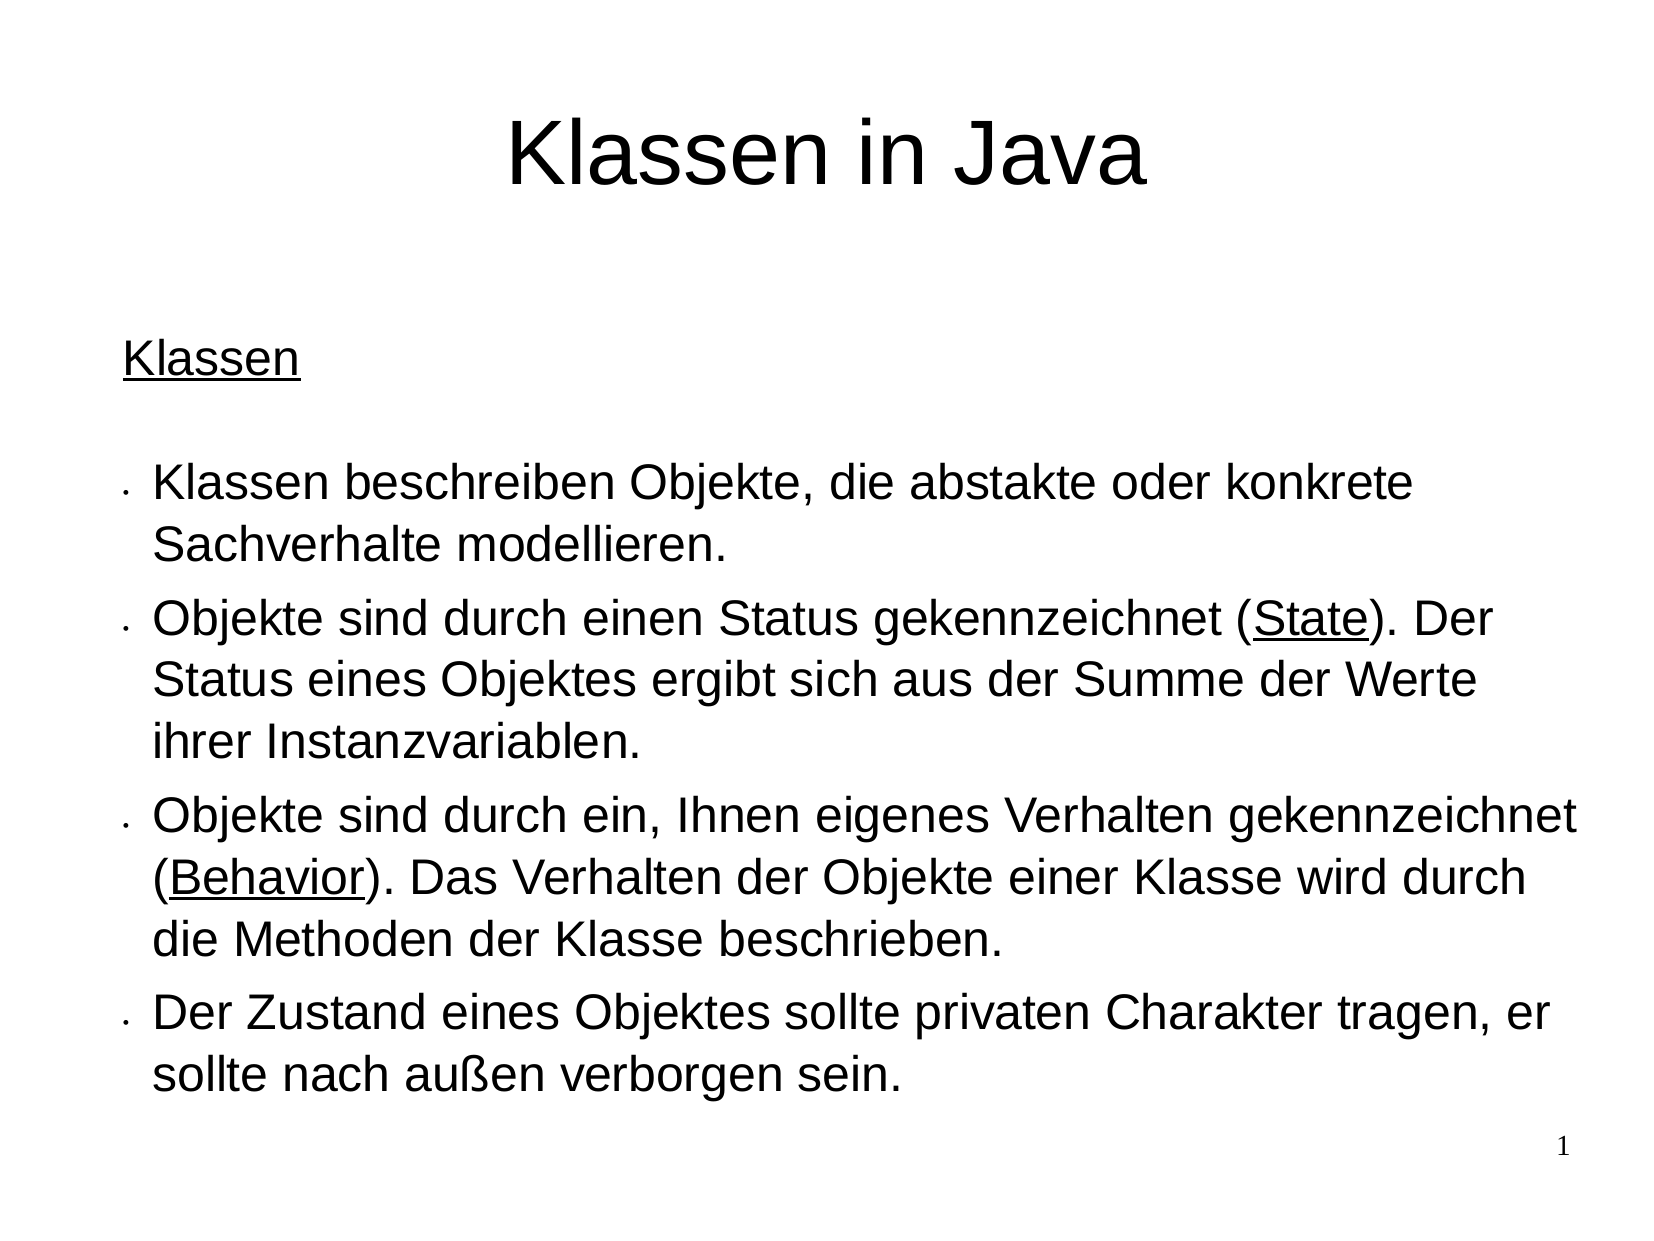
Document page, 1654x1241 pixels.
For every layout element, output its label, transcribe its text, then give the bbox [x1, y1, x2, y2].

title Klassen in Java [82, 49, 1571, 257]
chart [121, 327, 1581, 1148]
